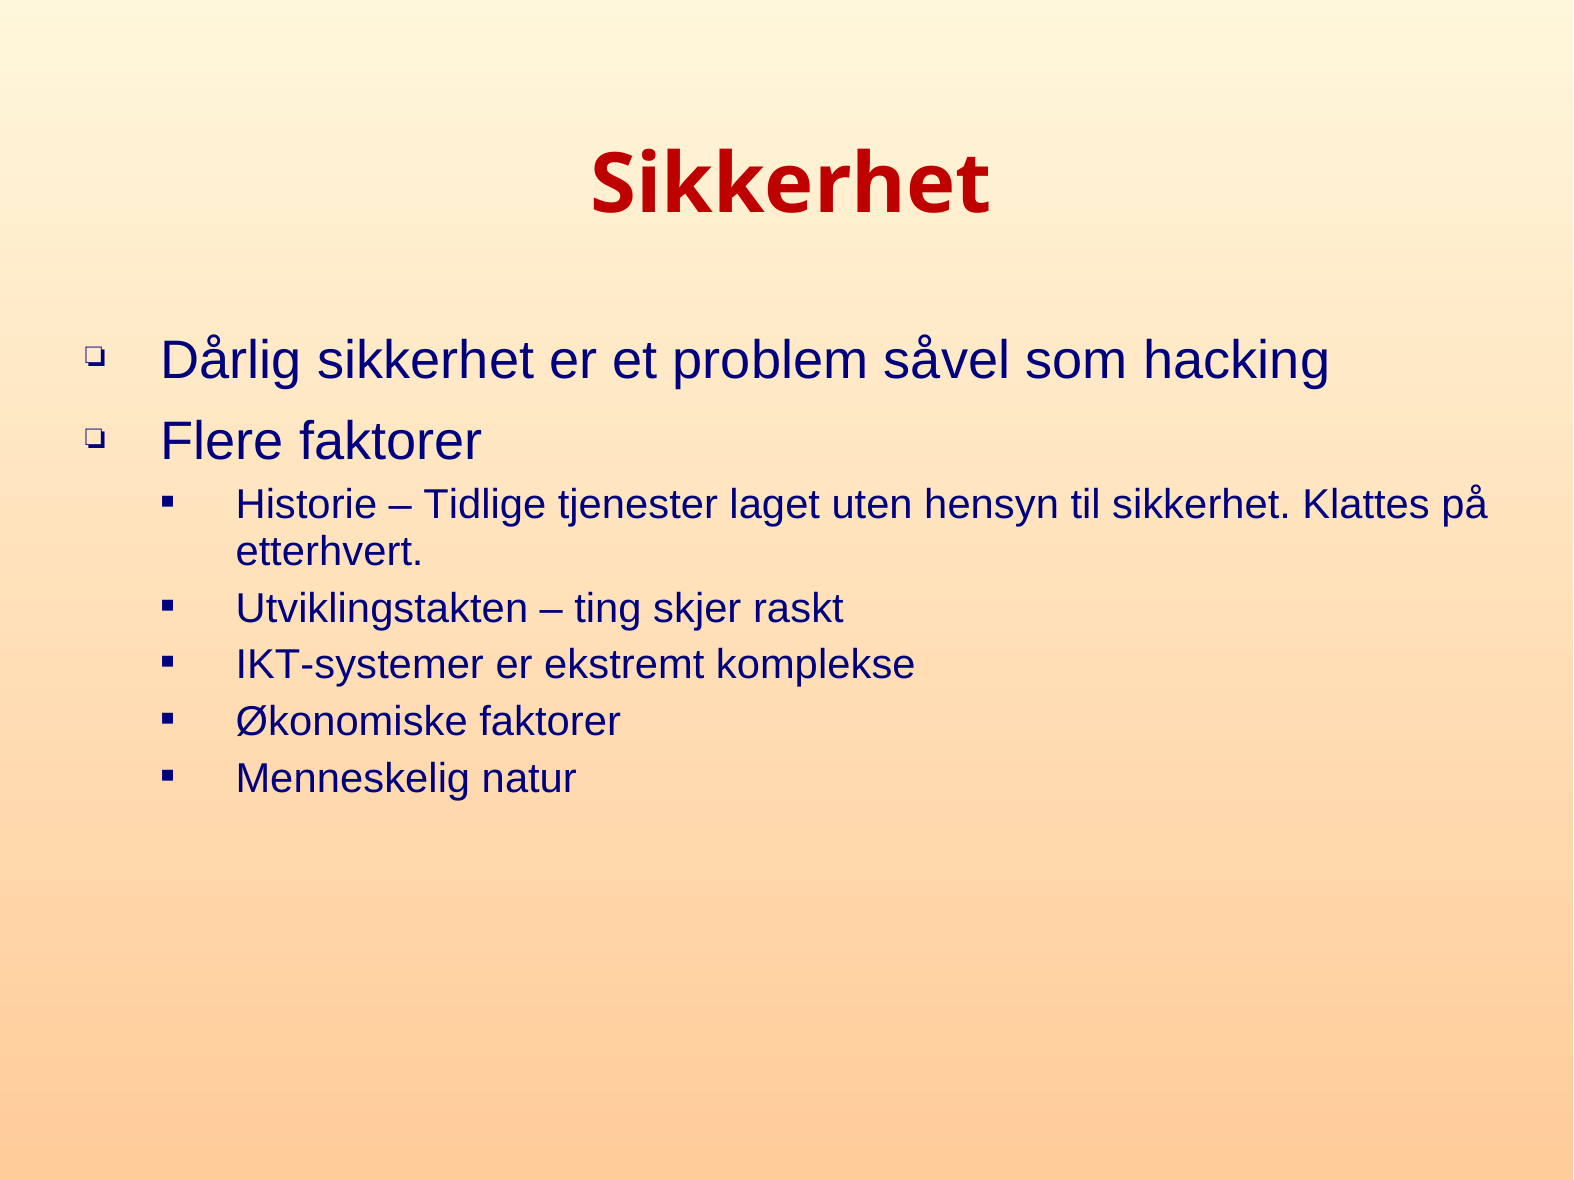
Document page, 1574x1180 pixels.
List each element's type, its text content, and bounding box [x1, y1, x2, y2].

list Dårlig sikkerhet er et problem såvel som hacking Flere faktorer Historie – Tidlige tjenester laget uten hensyn til sikkerhet. Klattes på etterhvert. Utviklingstakten – ting skjer raskt IKT-systemer er ekstremt komplekse Økonomiske faktorer Menneskelig natur [85, 336, 1539, 1170]
title Sikkerhet [39, 54, 1543, 309]
